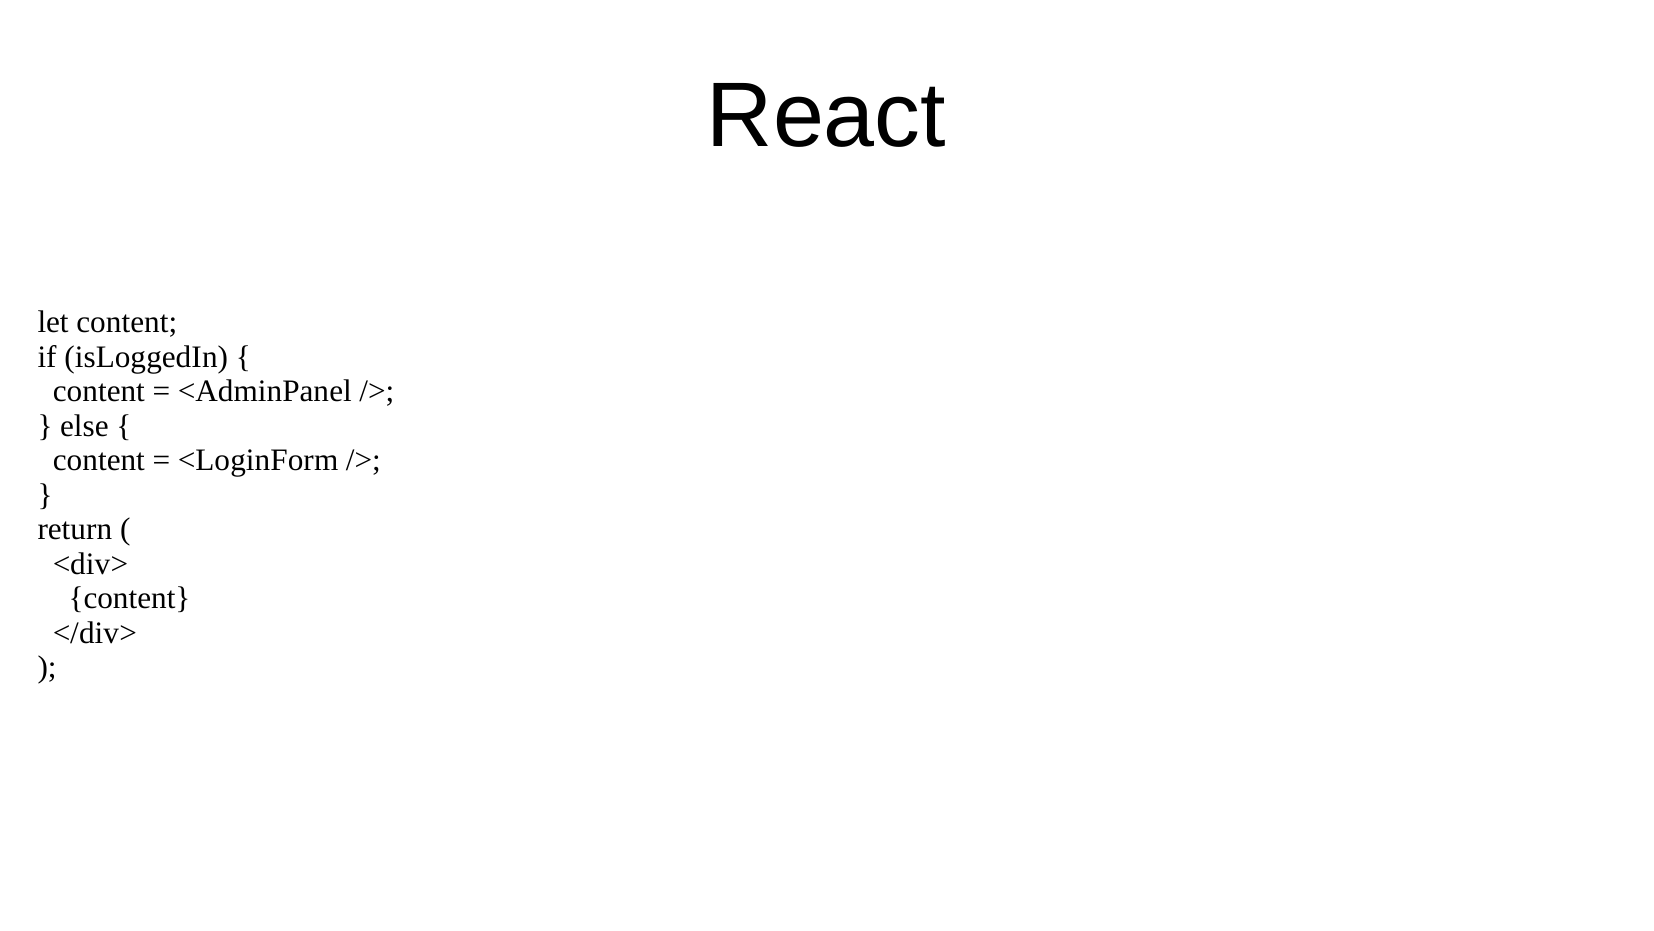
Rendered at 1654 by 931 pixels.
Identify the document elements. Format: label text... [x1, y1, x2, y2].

subtitle let content; if (isLoggedIn) { content = <AdminPanel />; } else { content = <LoginForm />; } return ( <div> {content} </div> ); [37, 225, 1526, 765]
title React [82, 37, 1571, 193]
